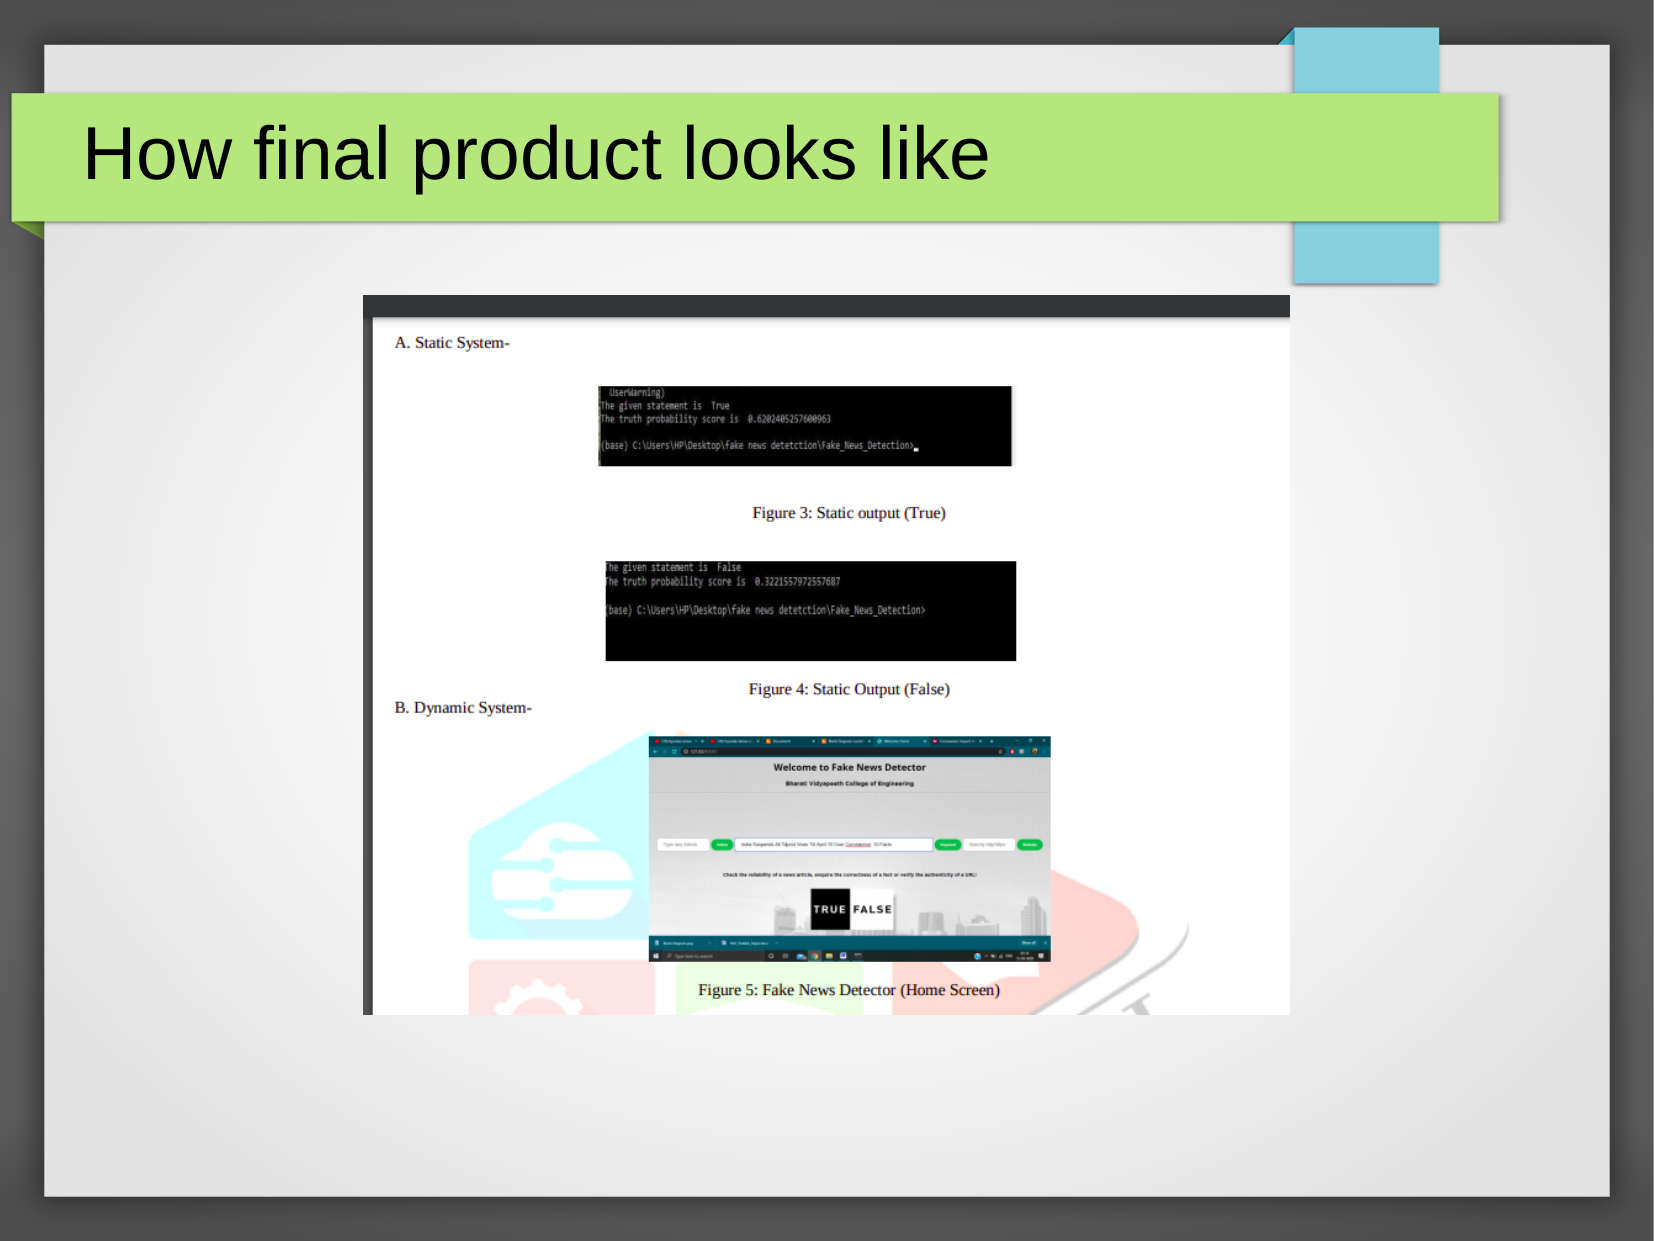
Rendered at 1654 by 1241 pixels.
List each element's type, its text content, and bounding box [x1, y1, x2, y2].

title How final product looks like [82, 94, 1264, 213]
picture [0, 0, 1654, 1241]
